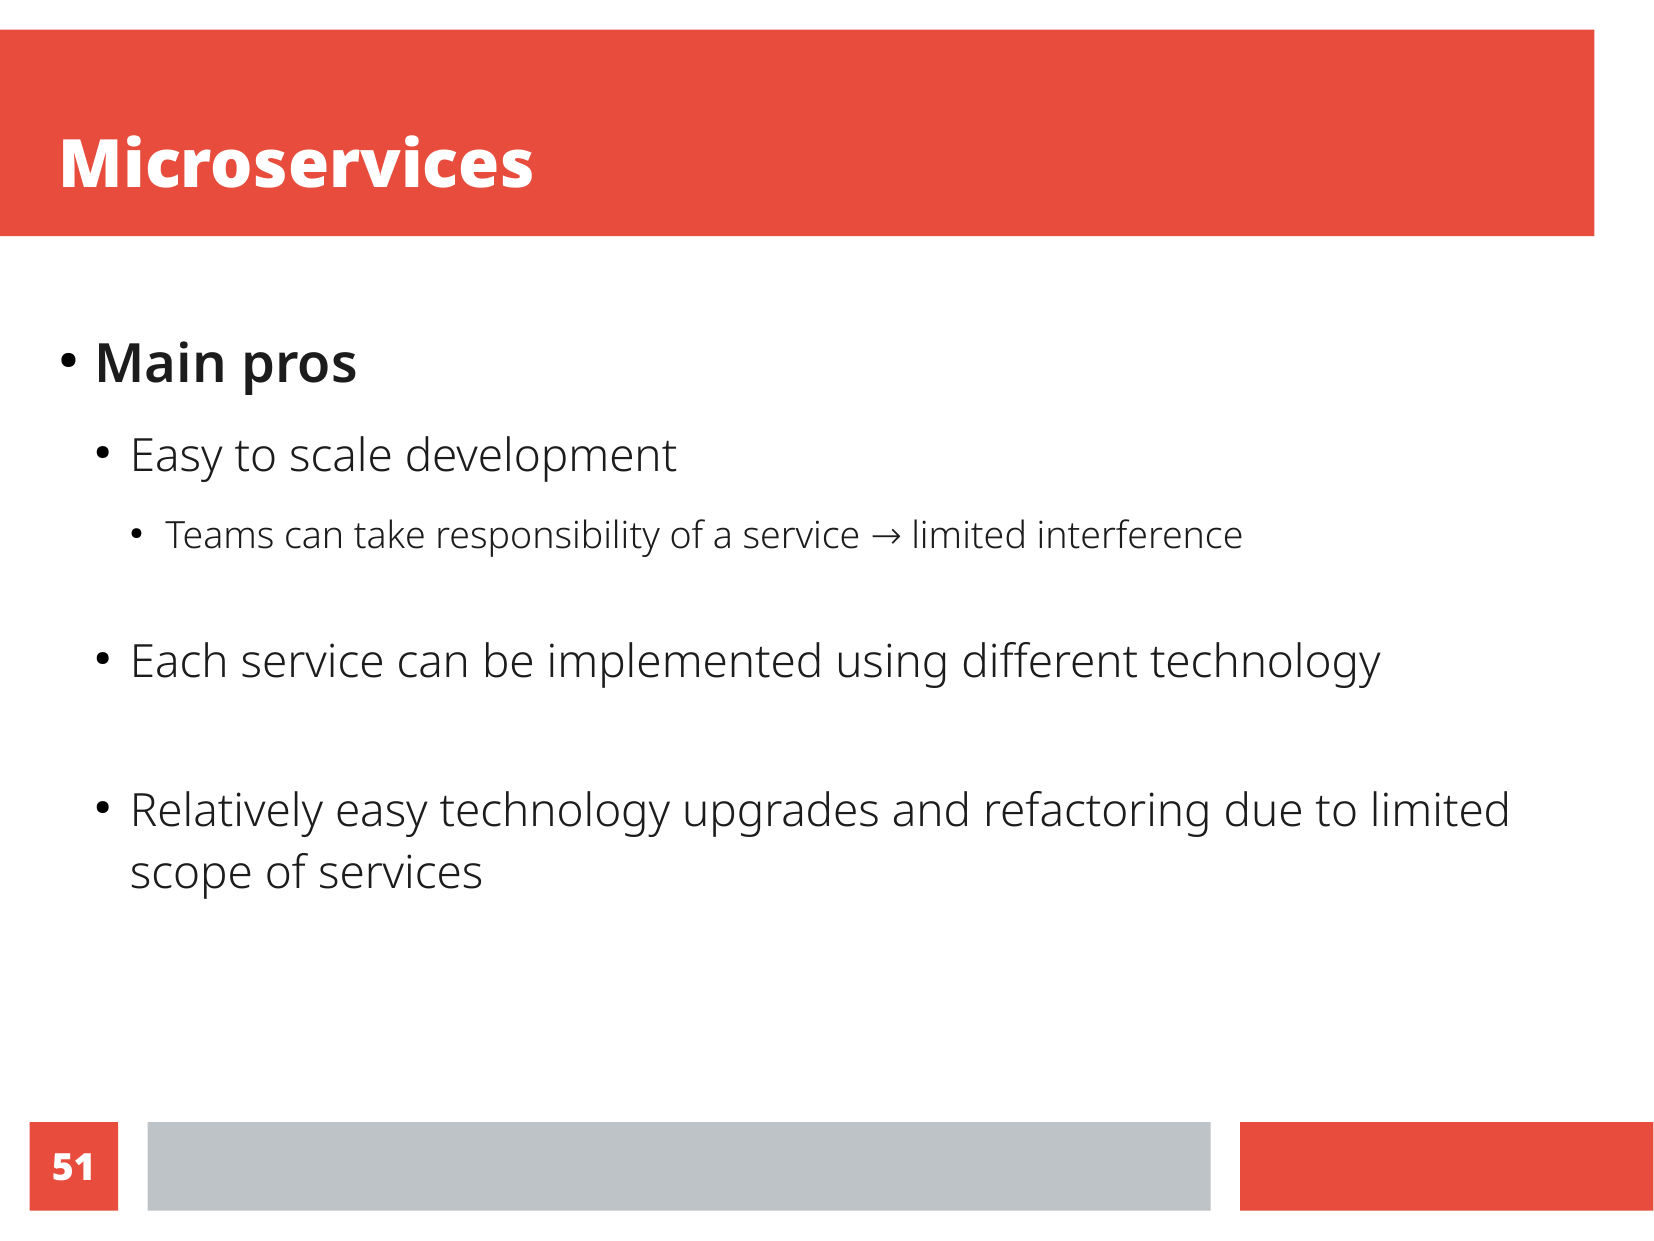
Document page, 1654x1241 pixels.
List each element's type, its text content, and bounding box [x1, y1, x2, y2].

title Microservices [59, 59, 1595, 207]
list Main pros Easy to scale development Teams can take responsibility of a service → limited interference Each service can be implemented using different technology Relatively easy technology upgrades and refactoring due to limited scope of services [59, 324, 1565, 1093]
